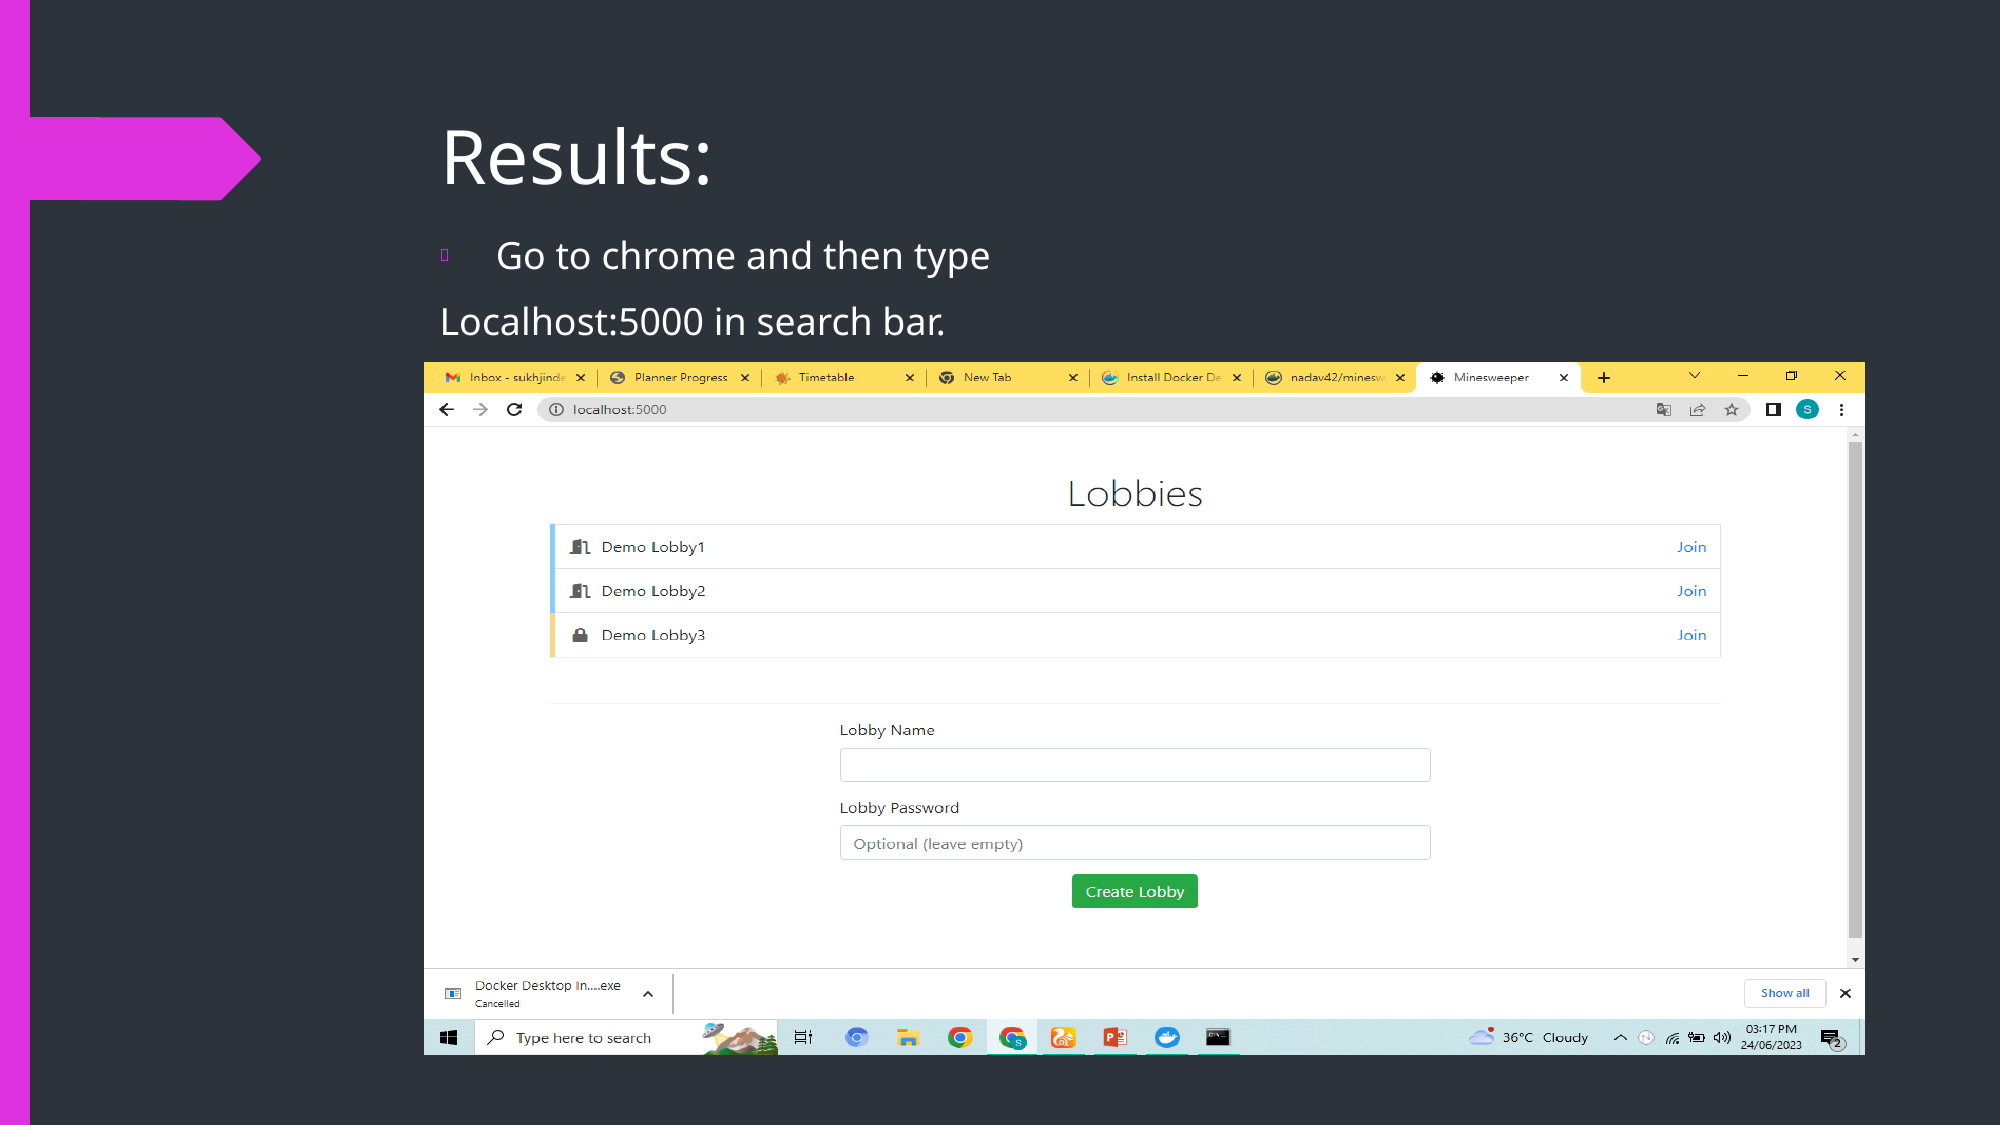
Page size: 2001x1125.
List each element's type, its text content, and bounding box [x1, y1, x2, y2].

title Results: [425, 102, 1888, 224]
picture [424, 362, 1865, 1055]
list Go to chrome and then type Localhost:5000 in search bar. [424, 224, 1888, 970]
